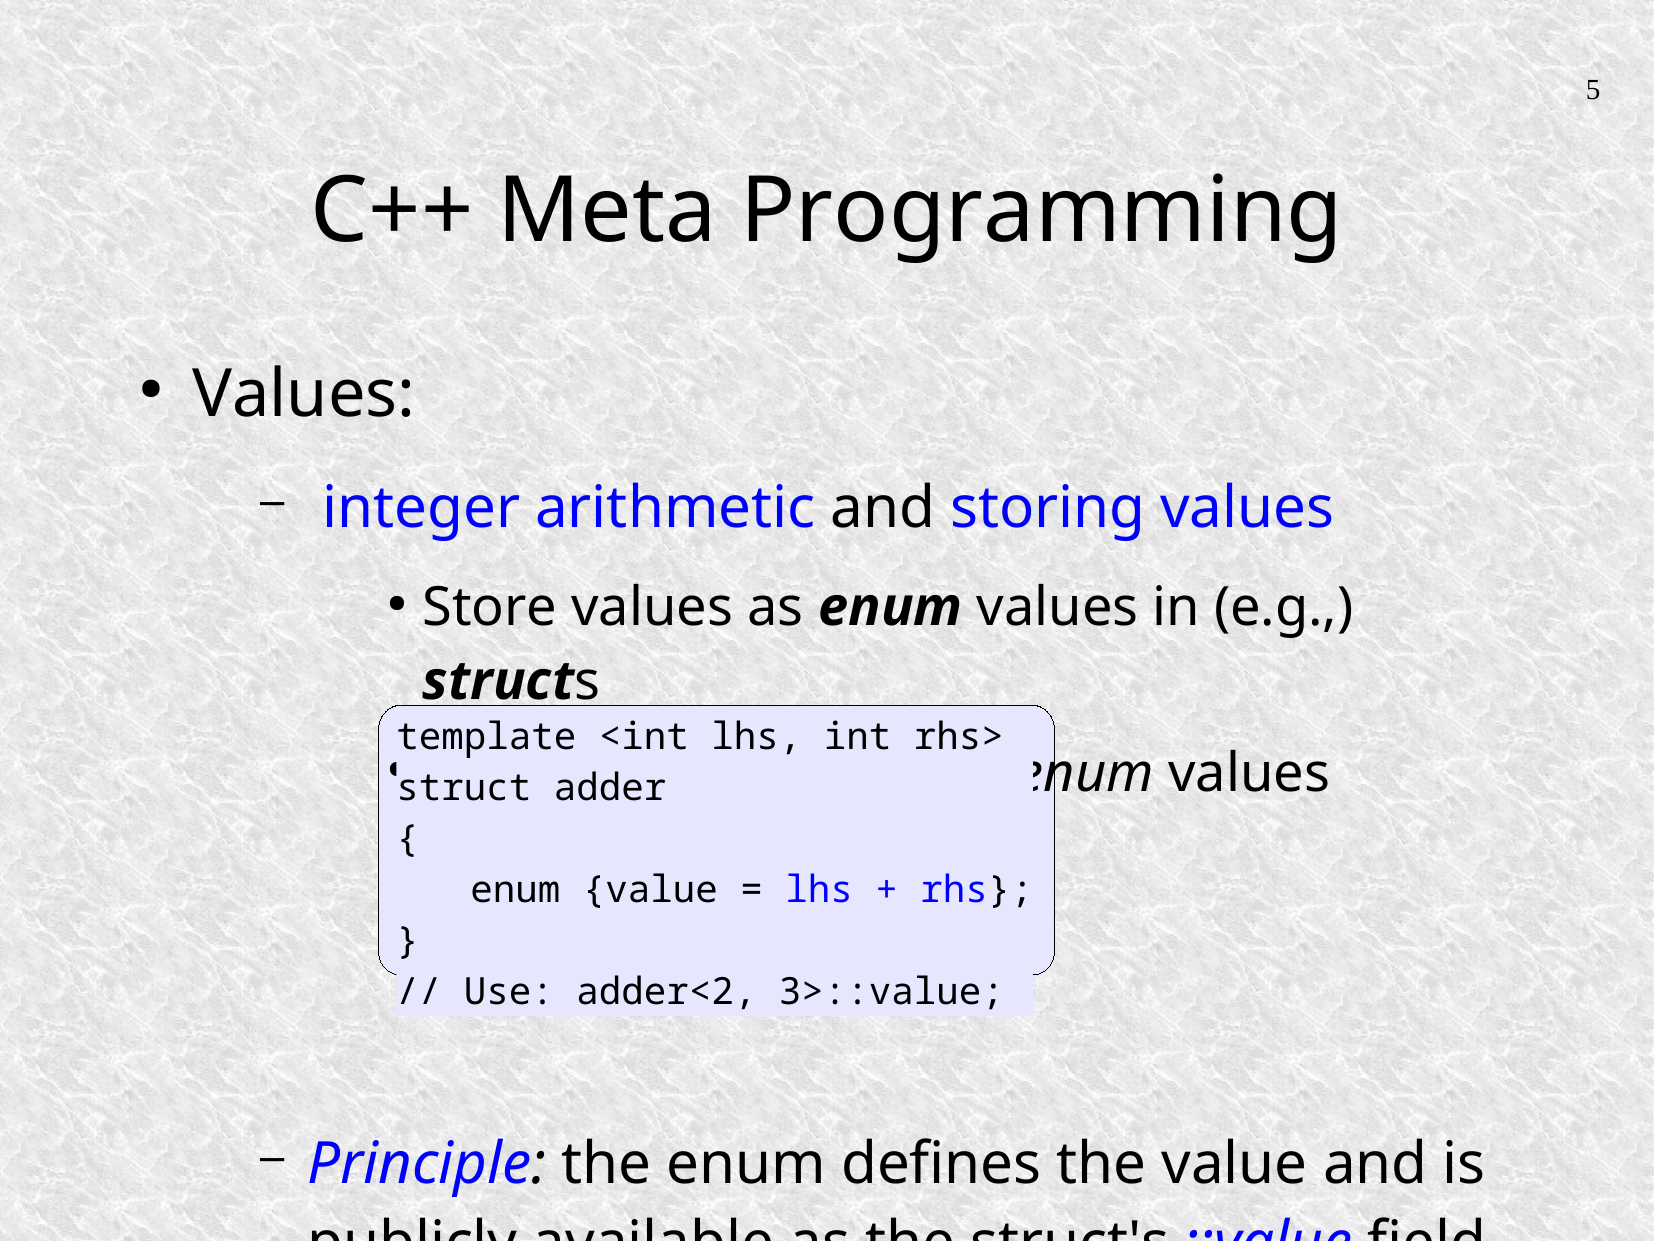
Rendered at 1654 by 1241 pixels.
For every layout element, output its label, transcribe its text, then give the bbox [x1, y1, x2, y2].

picture [897, 1235, 912, 1241]
picture [1333, 1234, 1345, 1241]
picture [1411, 1234, 1426, 1241]
picture [318, 1234, 334, 1241]
picture [0, 0, 1654, 1241]
text_box template <int lhs, int rhs> struct adder { enum {value = lhs + rhs}; } // Use: adder<2, 3>::value; [396, 709, 1033, 971]
list Values: integer arithmetic and storing values Store values as enum values in (e.g.,) structs Perform operations on enum values Principle: the enum defines the value and is publicly available as the struct's ::value field. (note: enums may be anonymous) [121, 344, 1534, 1209]
picture [1459, 1234, 1475, 1241]
picture [390, 1235, 406, 1241]
picture [750, 1234, 765, 1241]
title C++ Meta Programming [121, 102, 1534, 310]
picture [701, 1235, 717, 1241]
picture [931, 1234, 946, 1241]
picture [1252, 1234, 1265, 1241]
